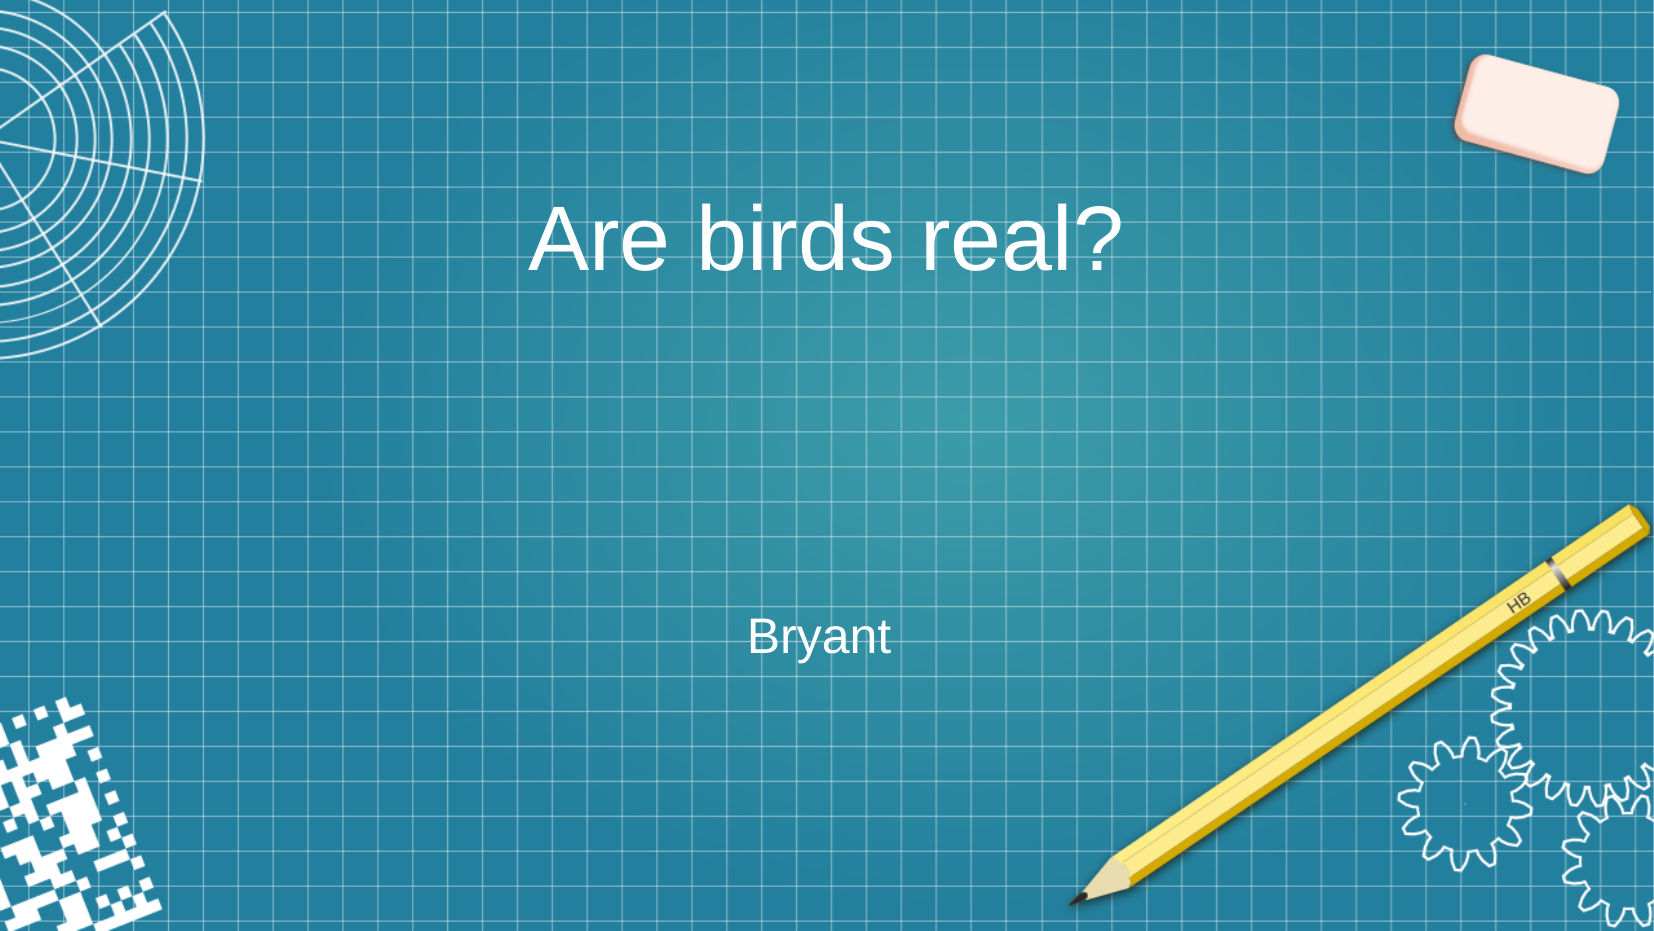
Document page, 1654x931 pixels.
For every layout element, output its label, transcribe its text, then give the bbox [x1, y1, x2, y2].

subtitle Bryant [75, 410, 1564, 863]
picture [0, 0, 1654, 931]
title Are birds real? [82, 132, 1571, 346]
